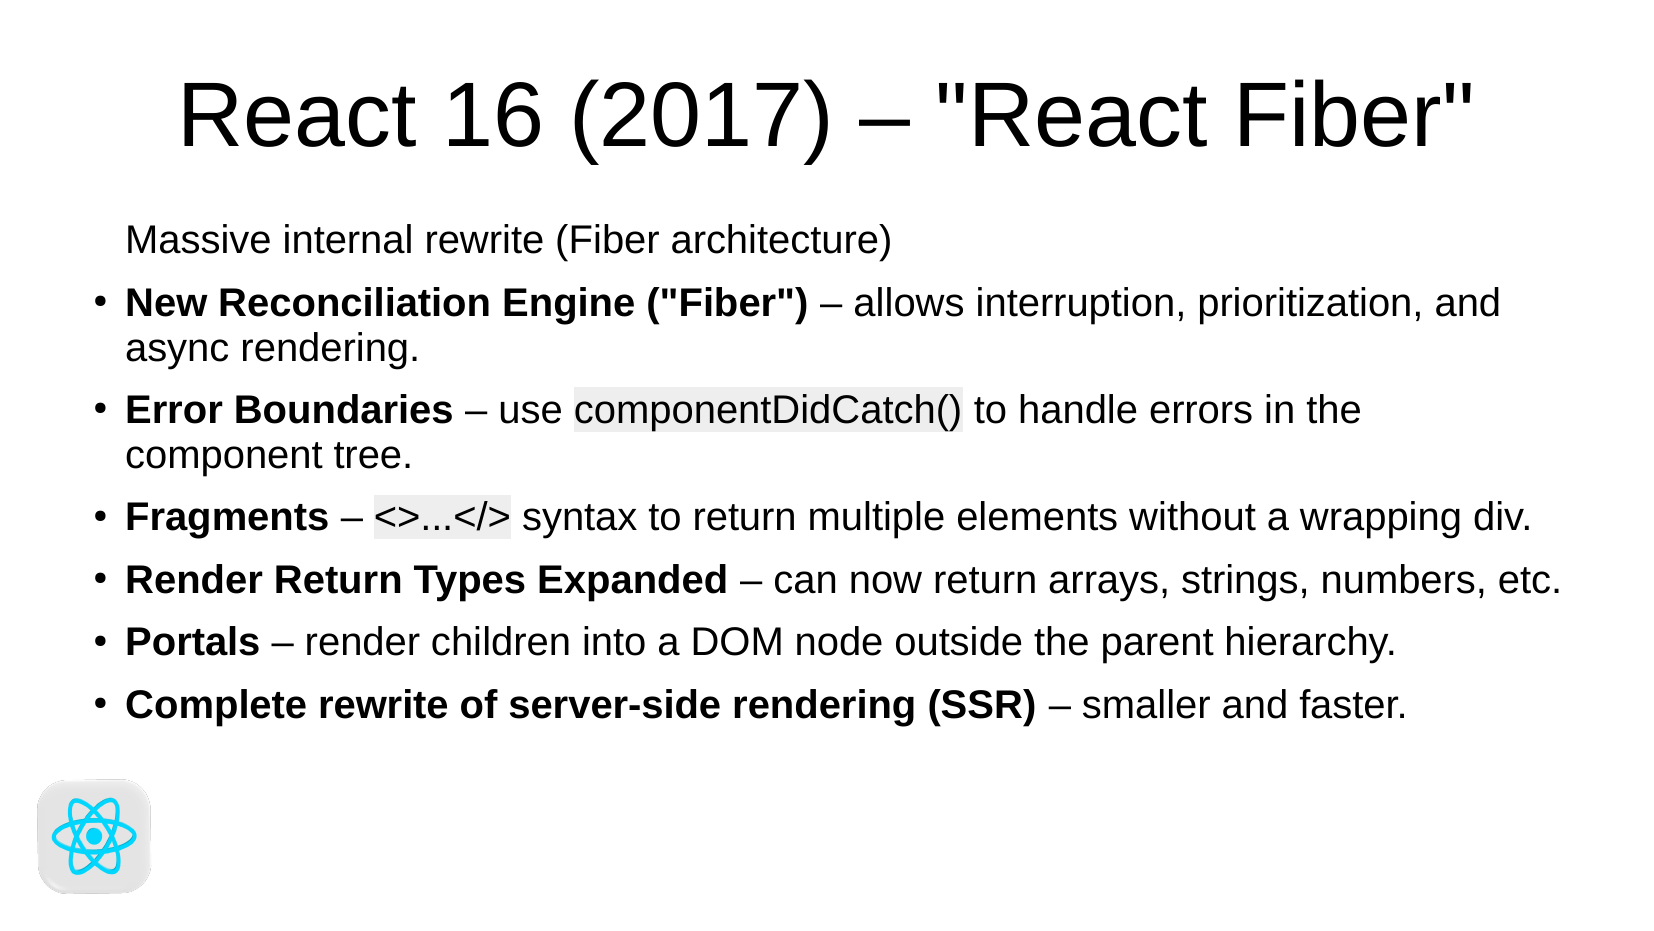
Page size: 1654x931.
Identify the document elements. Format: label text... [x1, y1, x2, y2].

title React 16 (2017) – "React Fiber" [82, 37, 1571, 193]
list Massive internal rewrite (Fiber architecture) New Reconciliation Engine ("Fiber") – allows interruption, prioritization, and async rendering. Error Boundaries – use componentDidCatch() to handle errors in the component tree. Fragments – <>...</> syntax to return multiple elements without a wrapping div. Render Return Types Expanded – can now return arrays, strings, numbers, etc. Portals – render children into a DOM node outside the parent hierarchy. Complete rewrite of server-side rendering (SSR) – smaller and faster. [82, 217, 1571, 758]
picture [0, 742, 188, 931]
